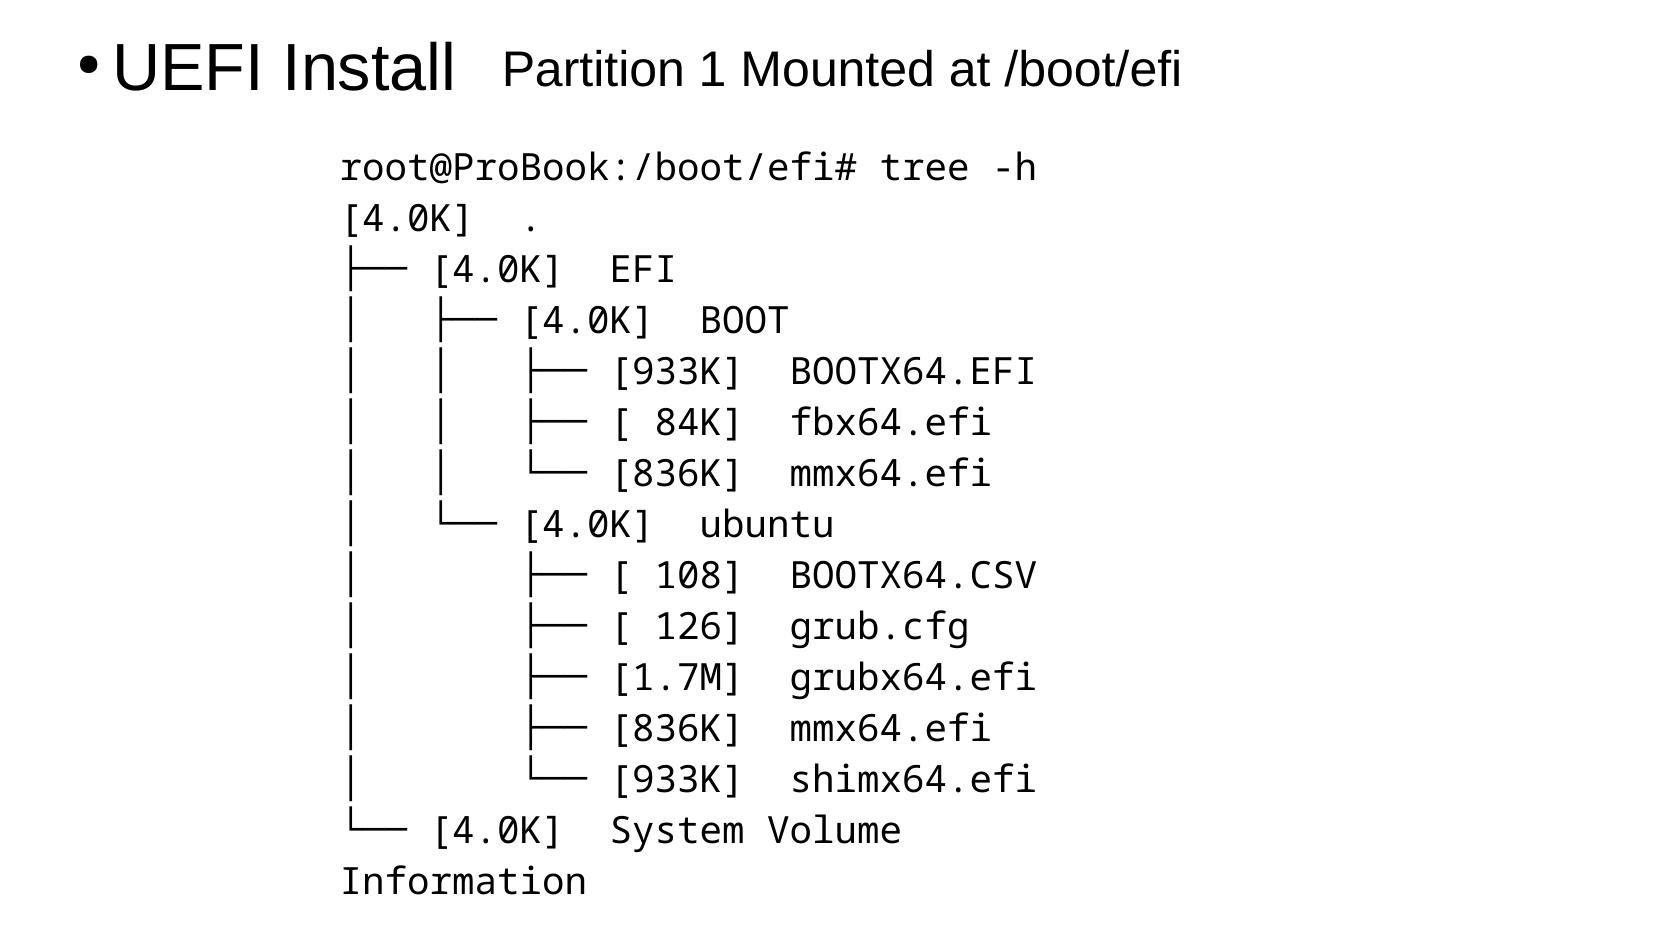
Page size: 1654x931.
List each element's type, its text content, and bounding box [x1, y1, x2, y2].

title UEFI Install [76, 29, 1565, 105]
text_box root@ProBook:/boot/efi# tree -h [4.0K] . ├── [4.0K] EFI │ ├── [4.0K] BOOT │ │ ├── [933K] BOOTX64.EFI │ │ ├── [ 84K] fbx64.efi │ │ └── [836K] mmx64.efi │ └── [4.0K] ubuntu │ ├── [ 108] BOOTX64.CSV │ ├── [ 126] grub.cfg │ ├── [1.7M] grubx64.efi │ ├── [836K] mmx64.efi │ └── [933K] shimx64.efi └── [4.0K] System Volume Information [324, 132, 1095, 790]
subtitle Partition 1 Mounted at /boot/efi [501, 41, 1300, 98]
